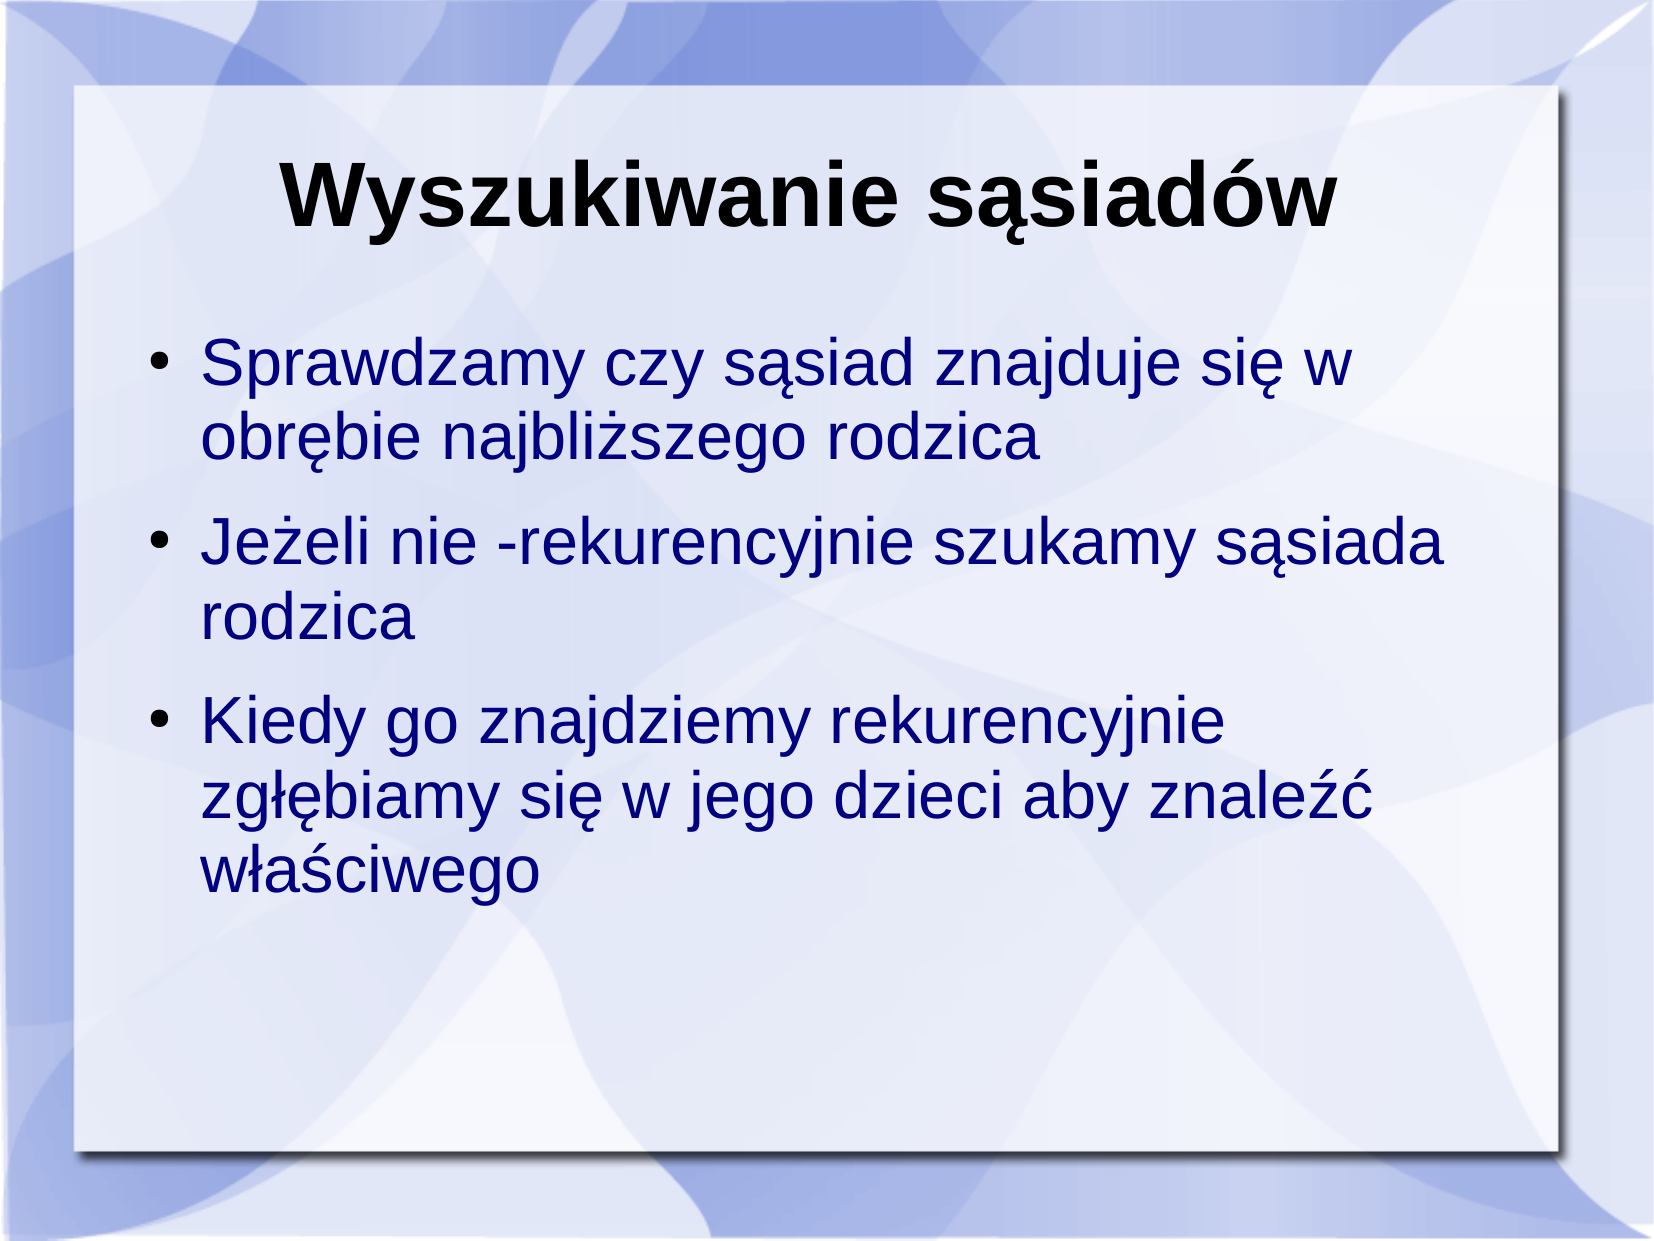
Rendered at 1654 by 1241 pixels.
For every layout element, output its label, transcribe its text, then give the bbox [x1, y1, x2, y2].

title Wyszukiwanie sąsiadów [82, 90, 1536, 298]
picture [0, 0, 1654, 1241]
list Sprawdzamy czy sąsiad znajduje się w obrębie najbliższego rodzica Jeżeli nie -rekurencyjnie szukamy sąsiada rodzica Kiedy go znajdziemy rekurencyjnie zgłębiamy się w jego dzieci aby znaleźć właściwego [129, 324, 1489, 975]
